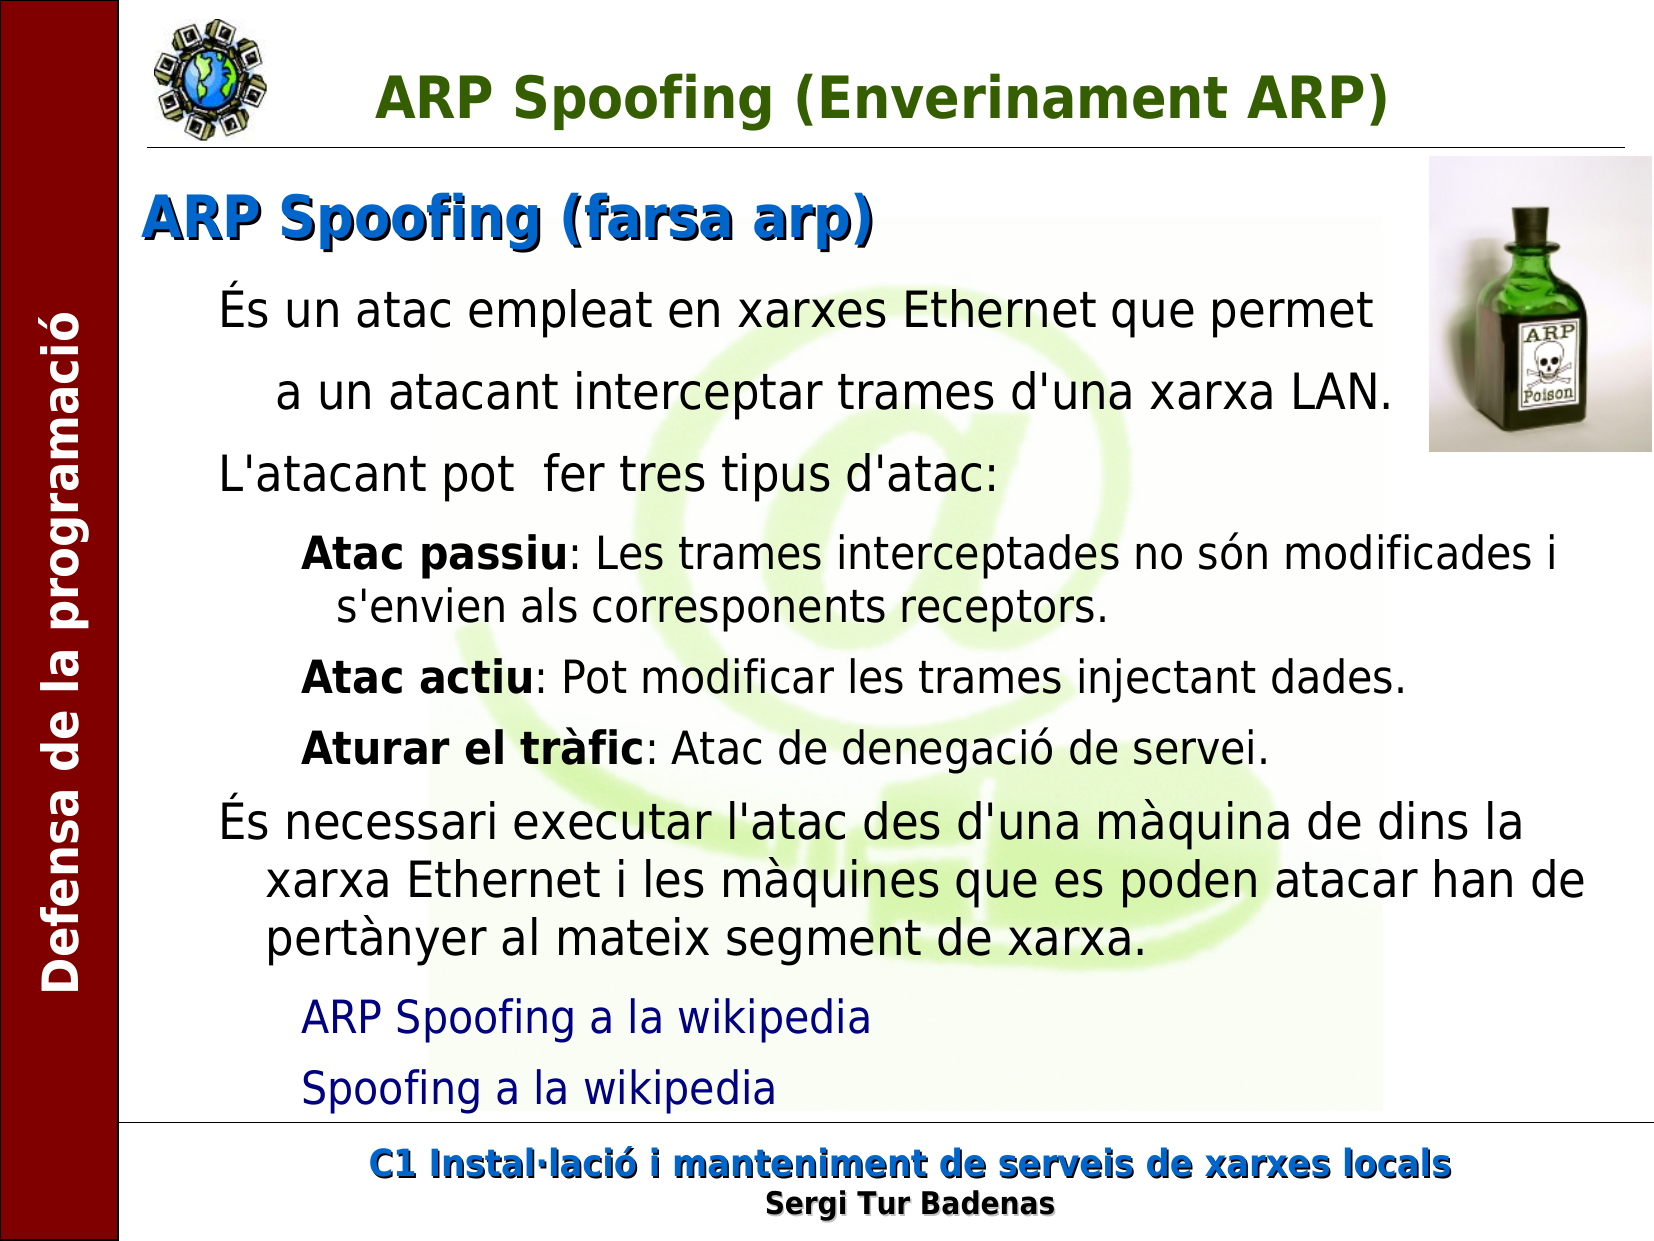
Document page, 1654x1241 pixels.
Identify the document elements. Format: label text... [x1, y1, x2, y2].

picture [1429, 156, 1652, 452]
picture [154, 19, 268, 142]
list ARP Spoofing (farsa arp) És un atac empleat en xarxes Ethernet que permet a un atacant interceptar trames d'una xarxa LAN. L'atacant pot fer tres tipus d'atac: Atac passiu: Les trames interceptades no són modificades i s'envien als corresponents receptors. Atac actiu: Pot modificar les trames injectant dades. Aturar el tràfic: Atac de denegació de servei. És necessari executar l'atac des d'una màquina de dins la xarxa Ethernet i les màquines que es poden atacar han de pertànyer al mateix segment de xarxa. ARP Spoofing a la wikipedia Spoofing a la wikipedia [124, 183, 1613, 1174]
title ARP Spoofing (Enverinament ARP) [200, 56, 1565, 141]
